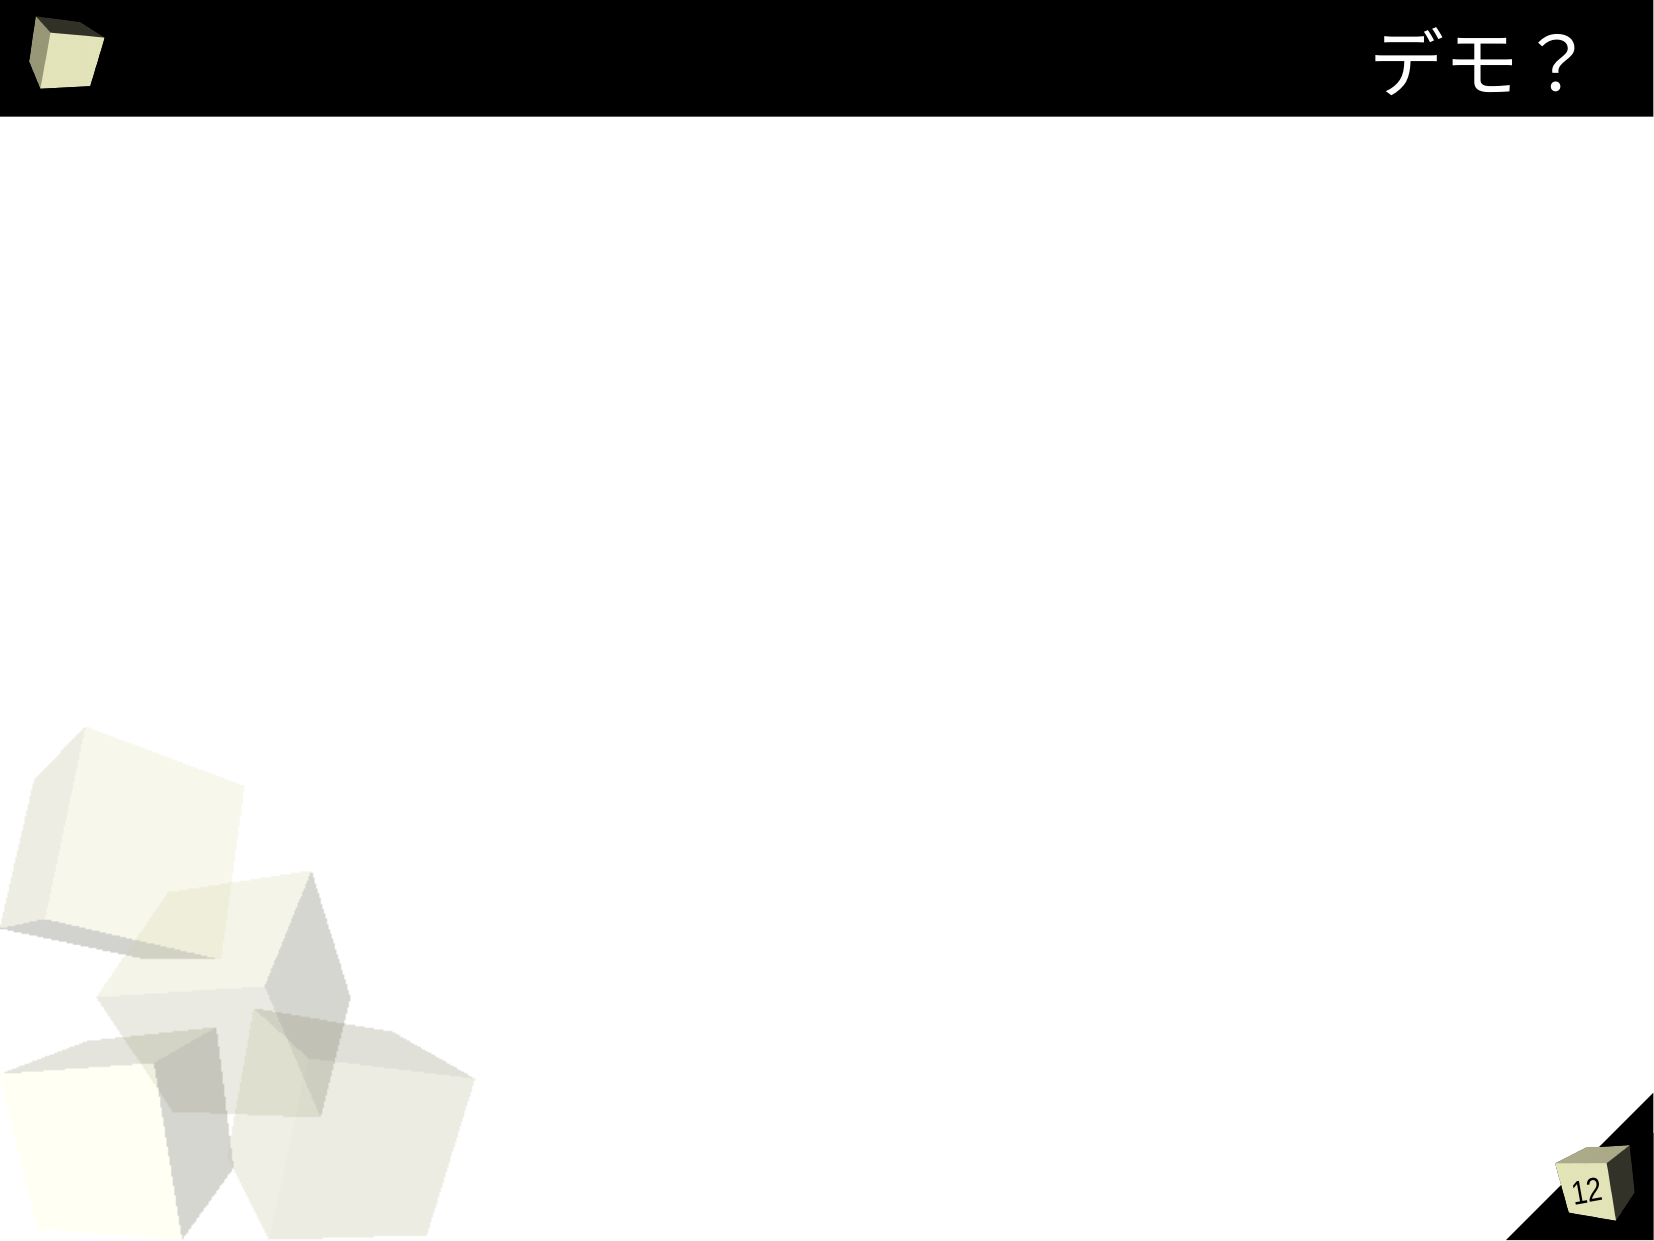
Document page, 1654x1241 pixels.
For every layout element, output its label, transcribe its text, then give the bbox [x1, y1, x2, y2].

picture [0, 726, 477, 1241]
title デモ？ [118, 0, 1595, 119]
